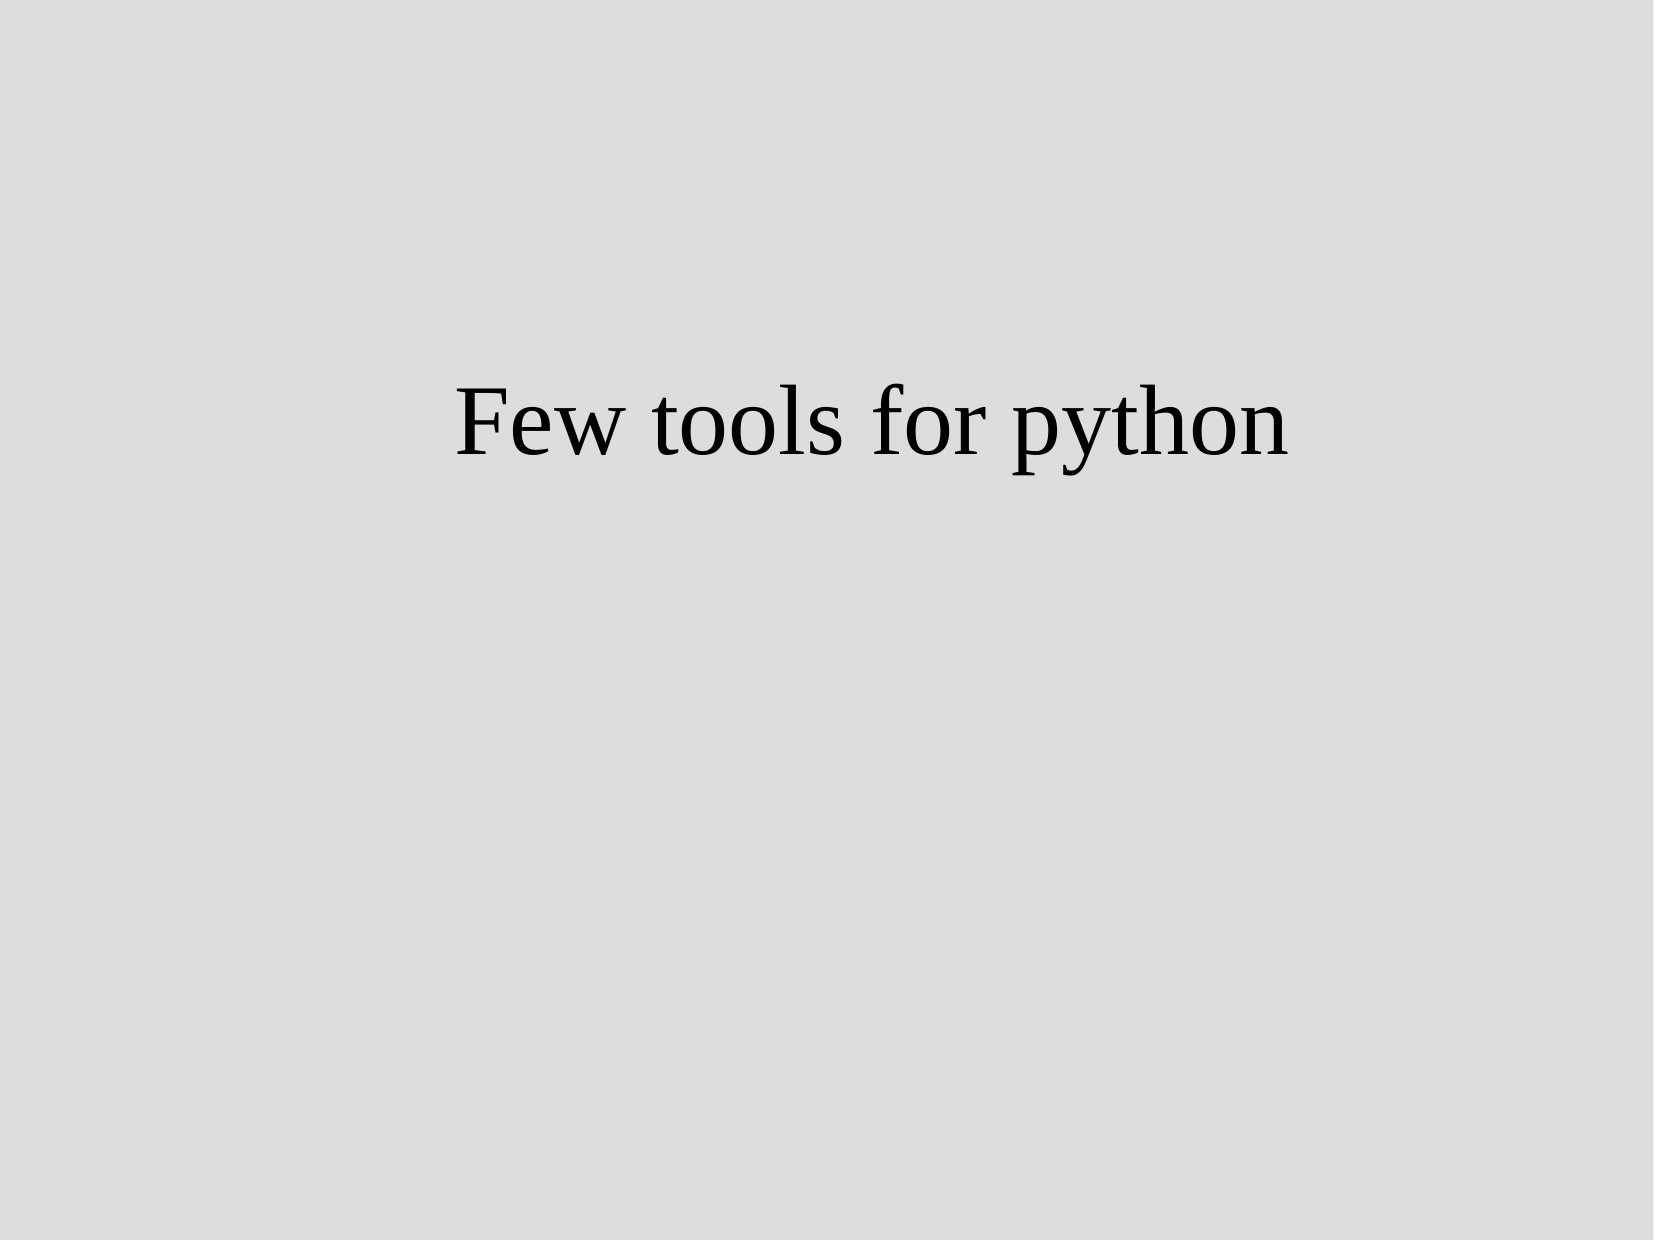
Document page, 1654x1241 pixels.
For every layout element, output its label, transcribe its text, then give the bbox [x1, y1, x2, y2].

subtitle [82, 49, 1571, 1010]
text_box Few tools for python [271, 357, 1473, 484]
